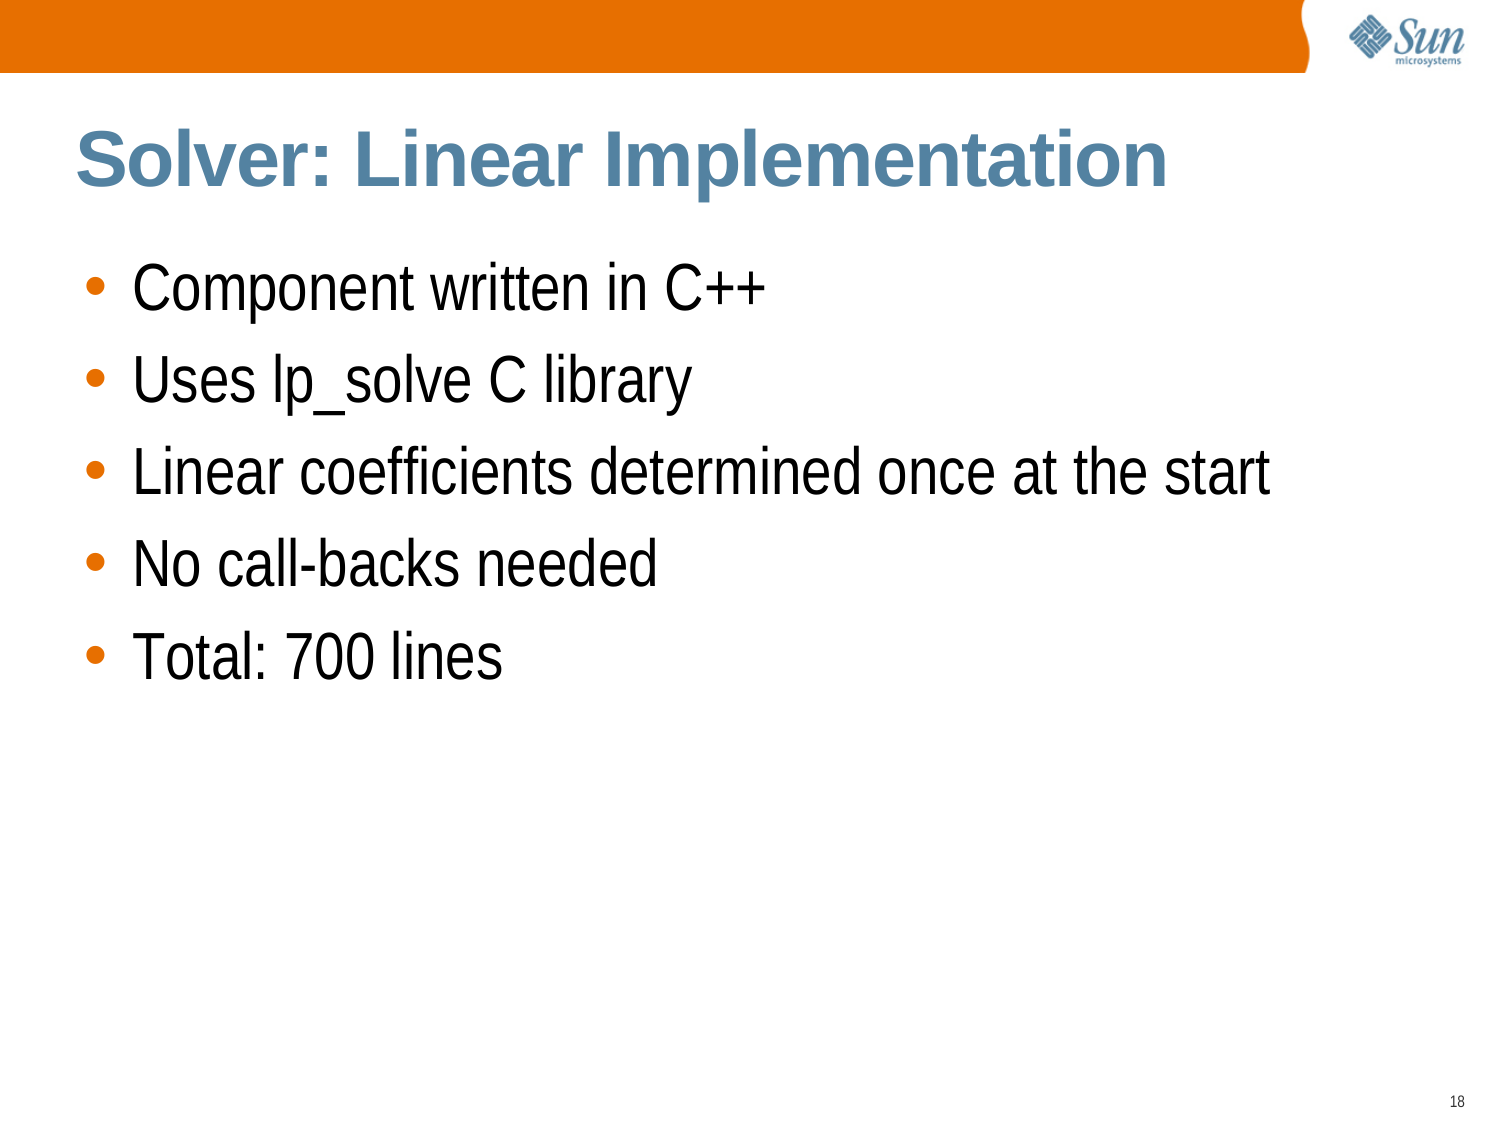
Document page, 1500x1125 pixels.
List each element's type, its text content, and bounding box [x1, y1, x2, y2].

list Component written in C++ Uses lp_solve C library Linear coefficients determined once at the start No call-backs needed Total: 700 lines [64, 258, 1401, 1062]
picture [0, 0, 1500, 73]
title Solver: Linear Implementation [75, 123, 1437, 227]
